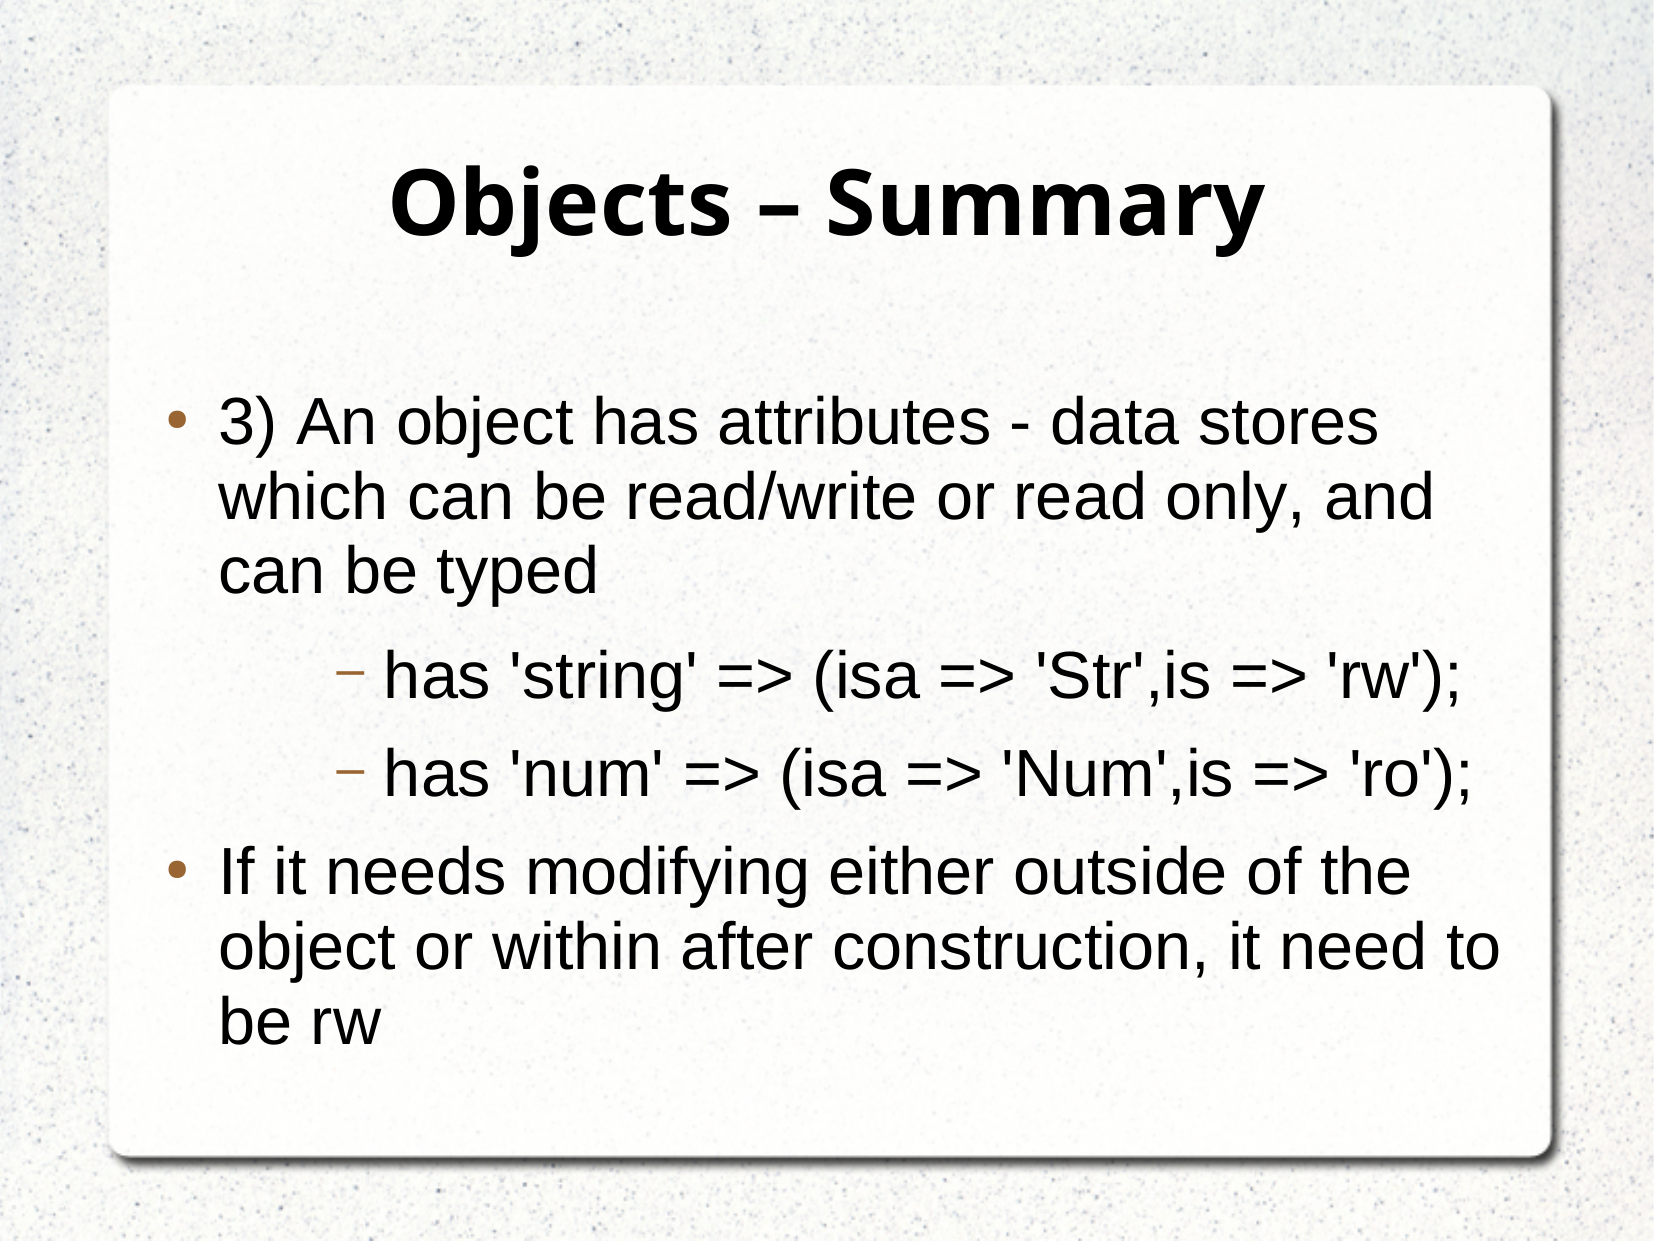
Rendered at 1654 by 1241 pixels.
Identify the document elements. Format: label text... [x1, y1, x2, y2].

list 3) An object has attributes - data stores which can be read/write or read only, and can be typed has 'string' => (isa => 'Str',is => 'rw'); has 'num' => (isa => 'Num',is => 'ro'); If it needs modifying either outside of the object or within after construction, it need to be rw [147, 383, 1506, 1057]
picture [0, 0, 1654, 1241]
title Objects – Summary [118, 96, 1536, 304]
